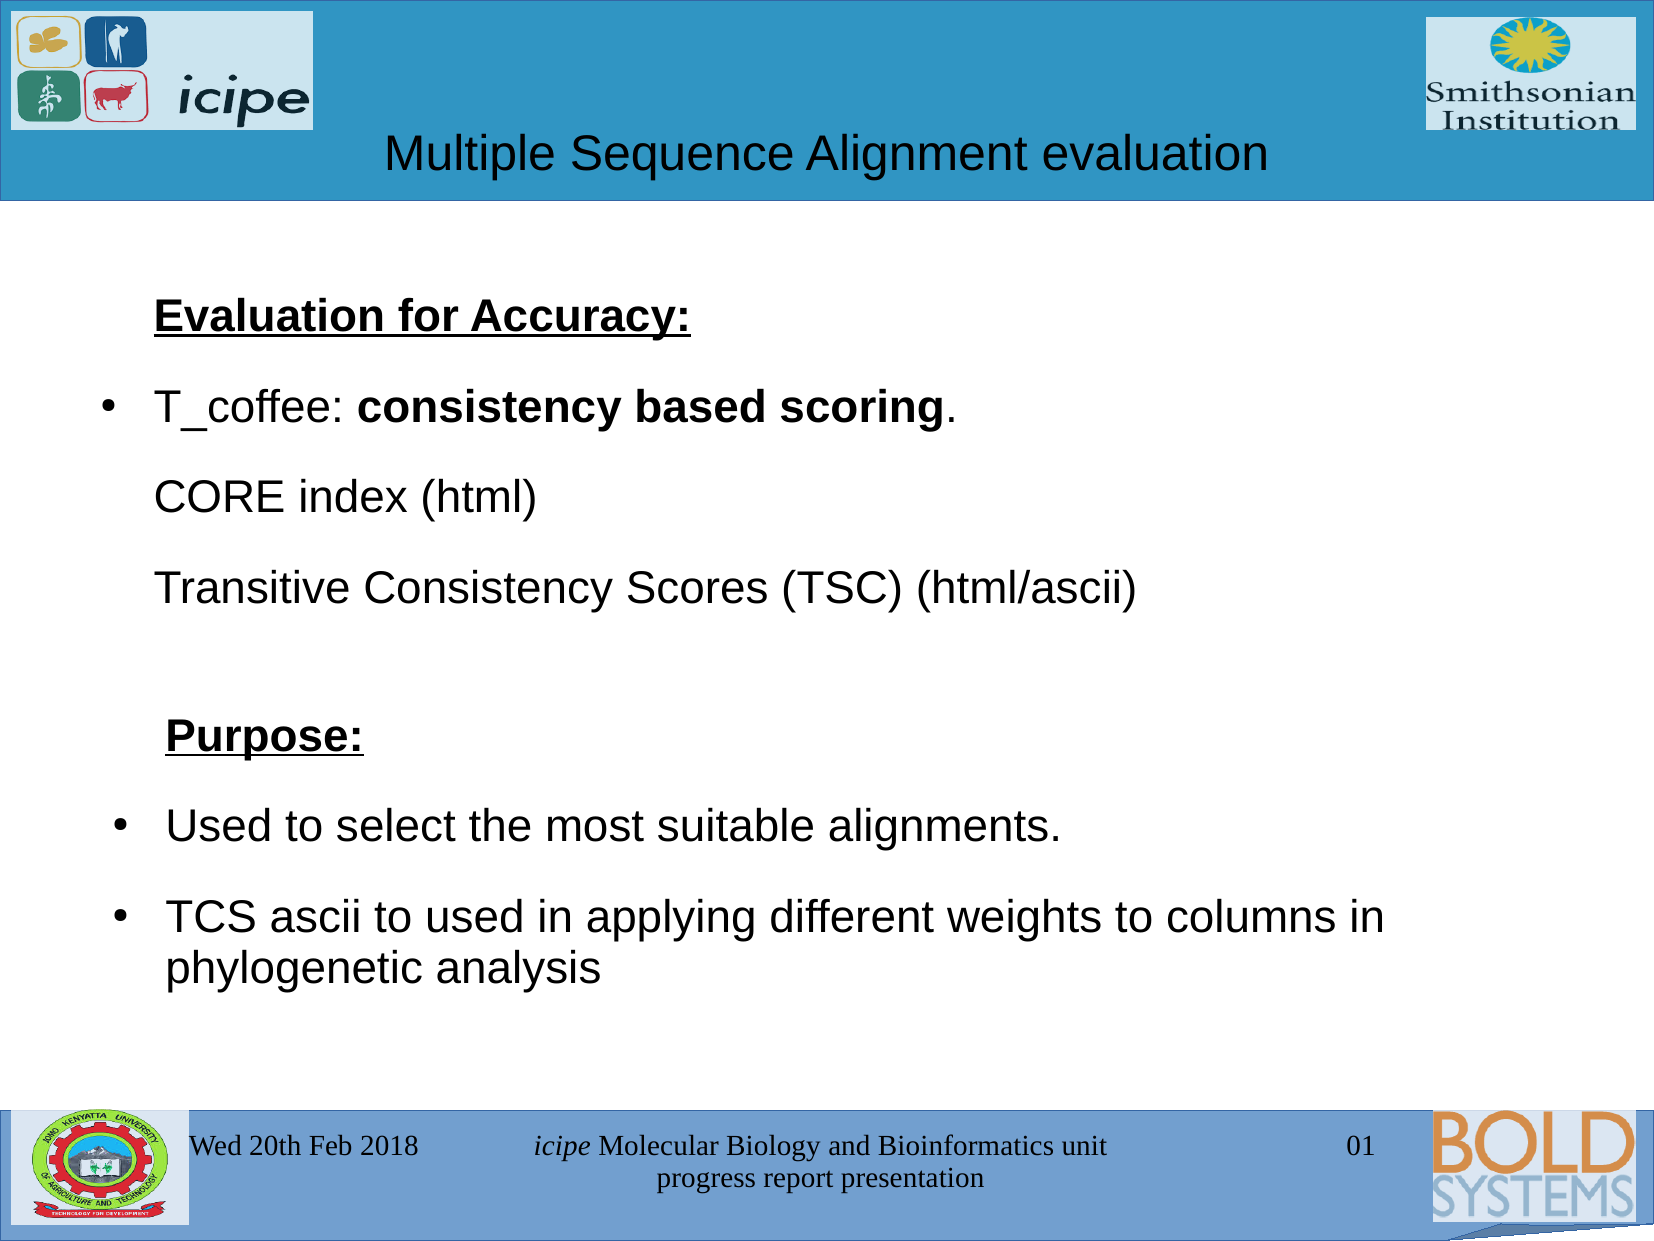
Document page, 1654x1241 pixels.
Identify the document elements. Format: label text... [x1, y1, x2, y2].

list Evaluation for Accuracy: T_coffee: consistency based scoring. CORE index (html) Transitive Consistency Scores (TSC) (html/ascii) [82, 290, 1560, 634]
list Purpose: Used to select the most suitable alignments. TCS ascii to used in applying different weights to columns in phylogenetic analysis [94, 709, 1572, 1111]
title Multiple Sequence Alignment evaluation [82, 49, 1571, 257]
picture [1426, 17, 1636, 130]
picture [11, 11, 313, 130]
table_cell [11, 1104, 94, 1110]
